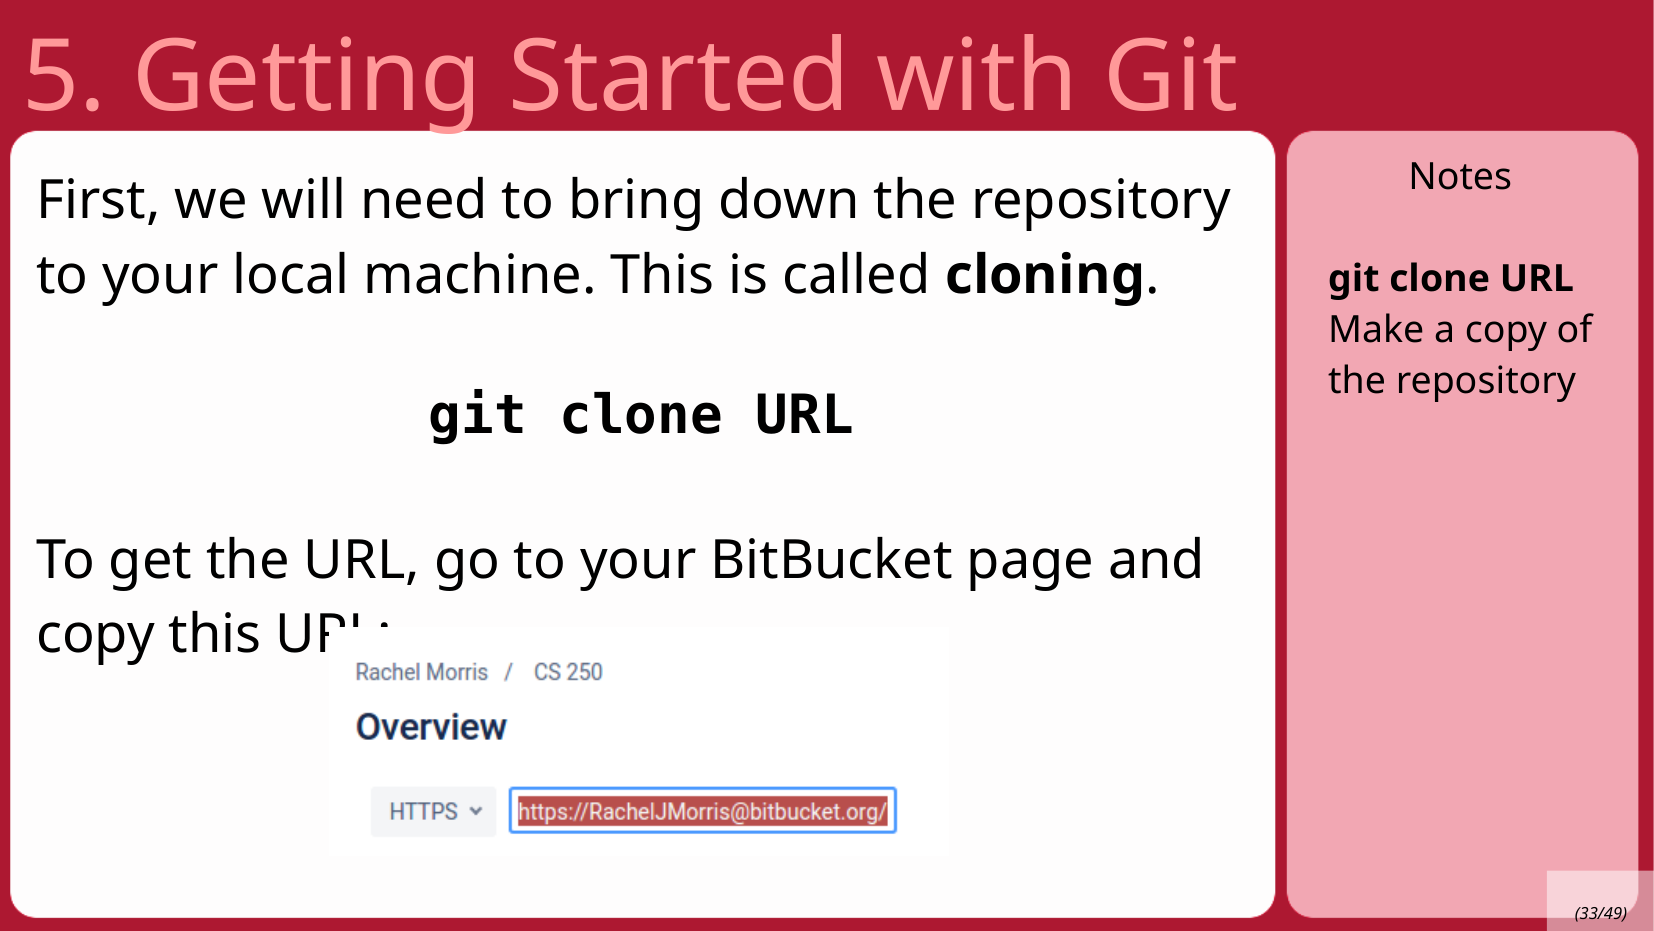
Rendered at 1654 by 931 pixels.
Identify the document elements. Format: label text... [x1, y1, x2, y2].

text_box First, we will need to bring down the repository to your local machine. This is called cloning. git clone URL To get the URL, go to your BitBucket page and copy this URL: [35, 161, 1248, 589]
title 5. Getting Started with Git [22, 7, 1511, 136]
text_box Notes git clone URL Make a copy of the repository [1290, 141, 1631, 419]
picture [0, 0, 1654, 931]
text_box (<number>/49) [1546, 877, 1654, 931]
